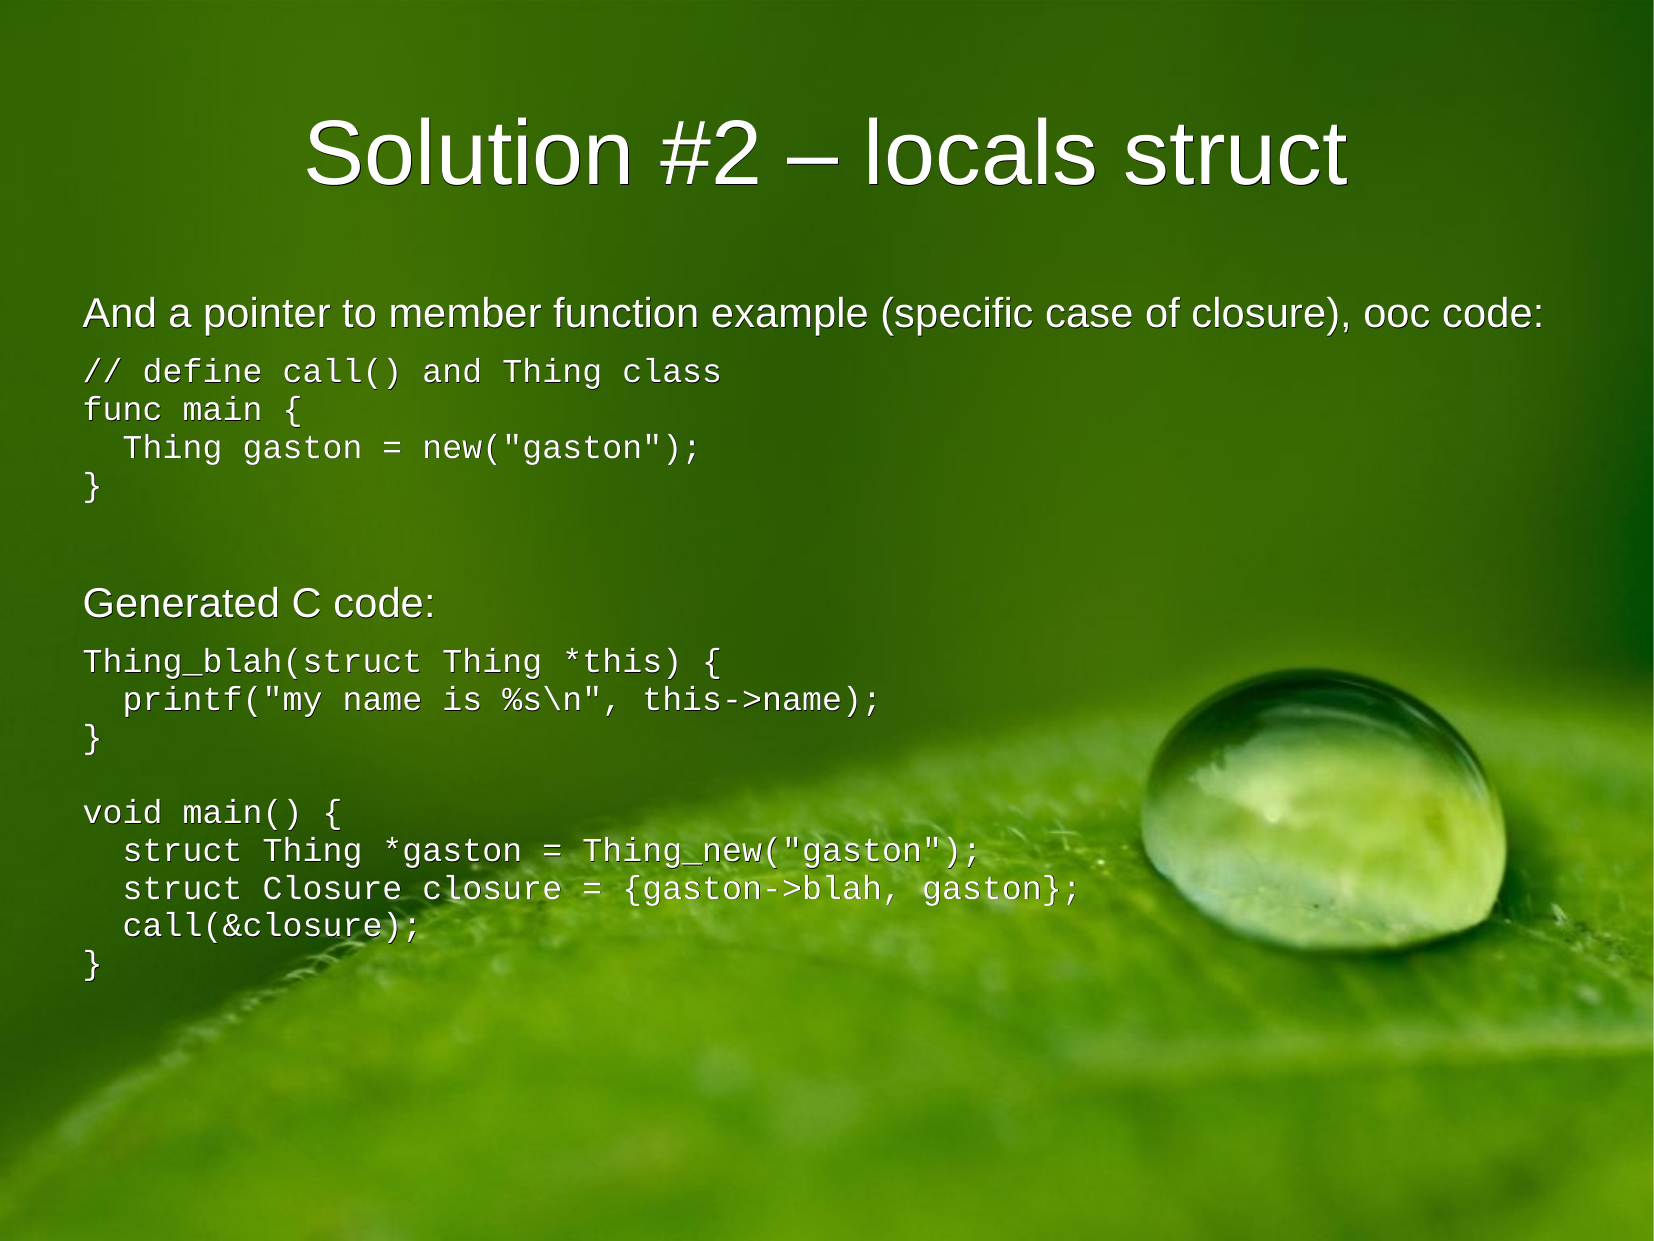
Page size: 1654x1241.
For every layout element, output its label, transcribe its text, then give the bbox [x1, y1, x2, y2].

title Solution #2 – locals struct [82, 56, 1571, 250]
picture [0, 0, 1654, 1241]
list And a pointer to member function example (specific case of closure), ooc code: // define call() and Thing class func main { Thing gaston = new("gaston"); } Generated C code: Thing_blah(struct Thing *this) { printf("my name is %s\n", this->name); } void main() { struct Thing *gaston = Thing_new("gaston"); struct Closure closure = {gaston->blah, gaston}; call(&closure); } [82, 290, 1571, 1094]
